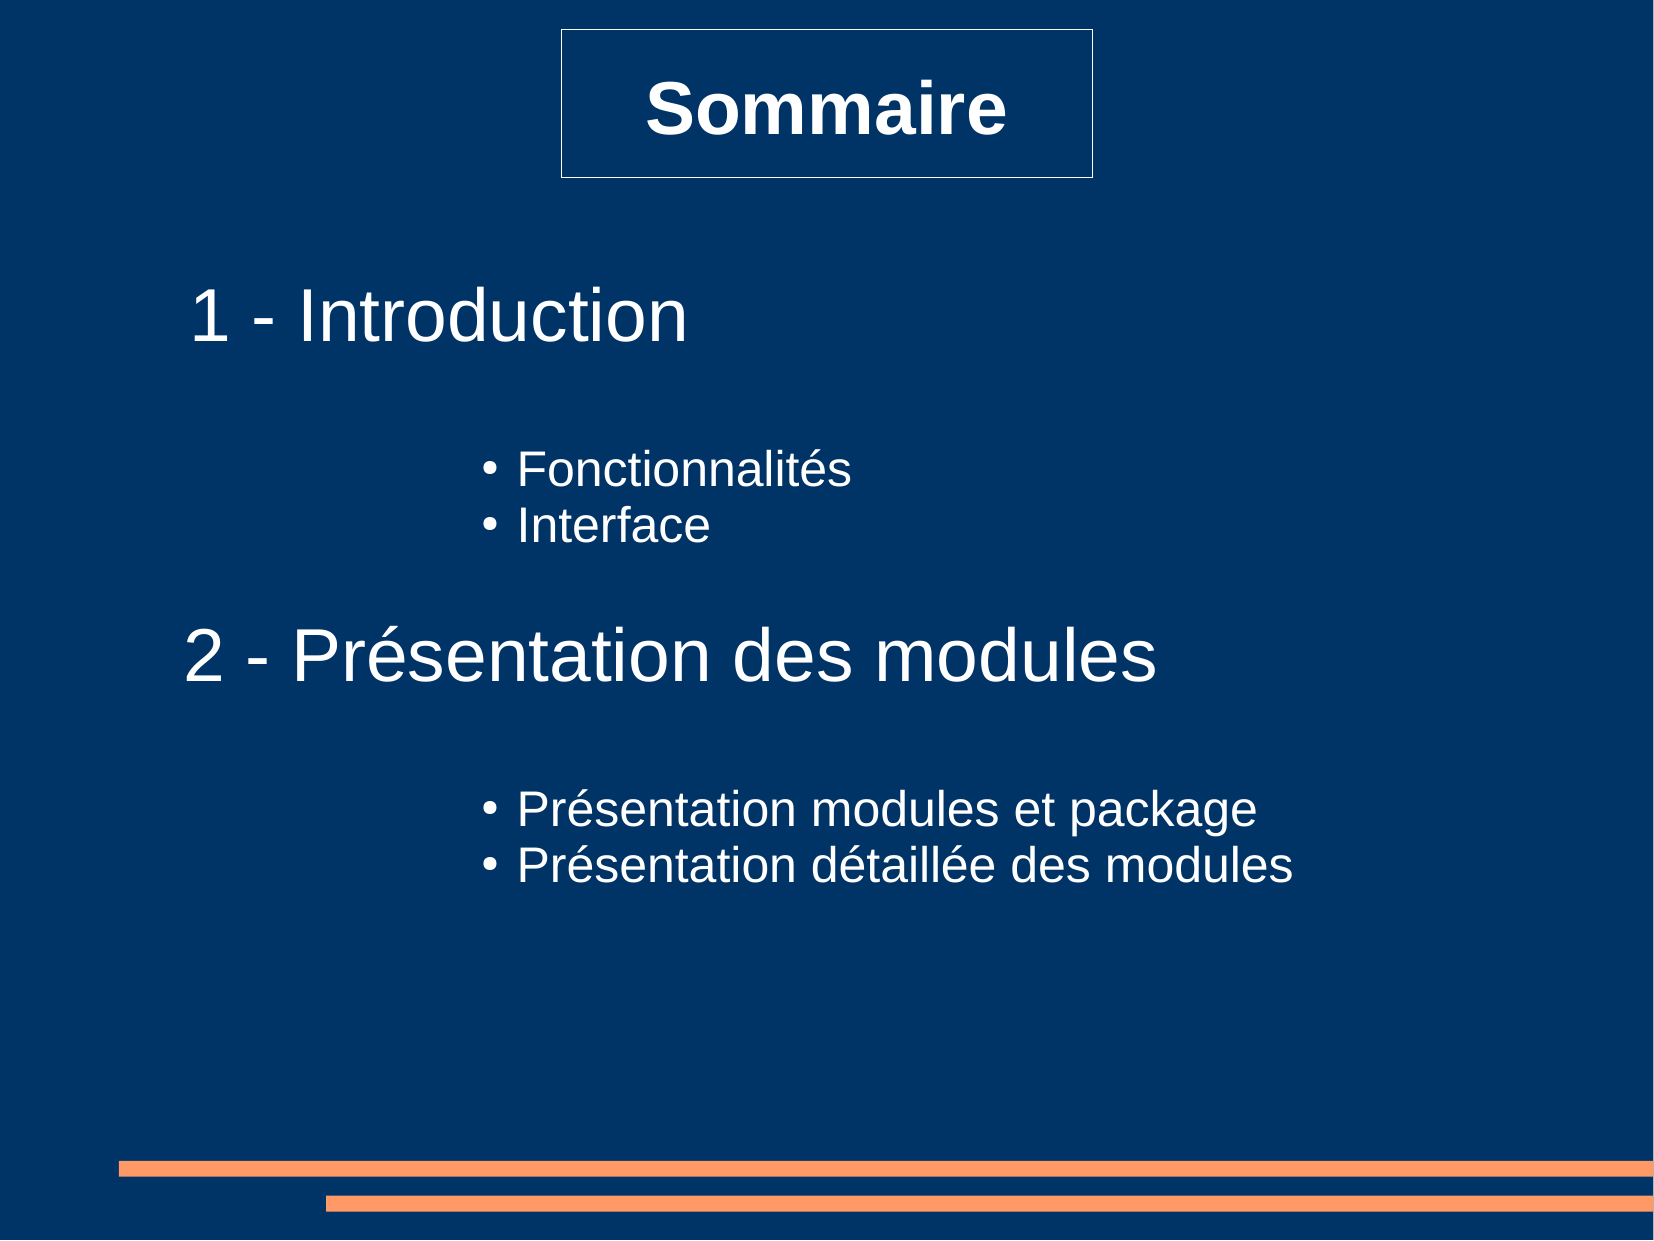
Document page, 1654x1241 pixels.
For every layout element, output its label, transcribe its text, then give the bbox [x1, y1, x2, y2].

text_box Sommaire [442, 59, 1211, 188]
text_box Sommaire [562, 59, 1092, 177]
text_box 1 - Introduction Fonctionnalités Interface 2 - Présentation des modules Présentation modules et package Présentation détaillée des modules [147, 265, 1565, 1012]
